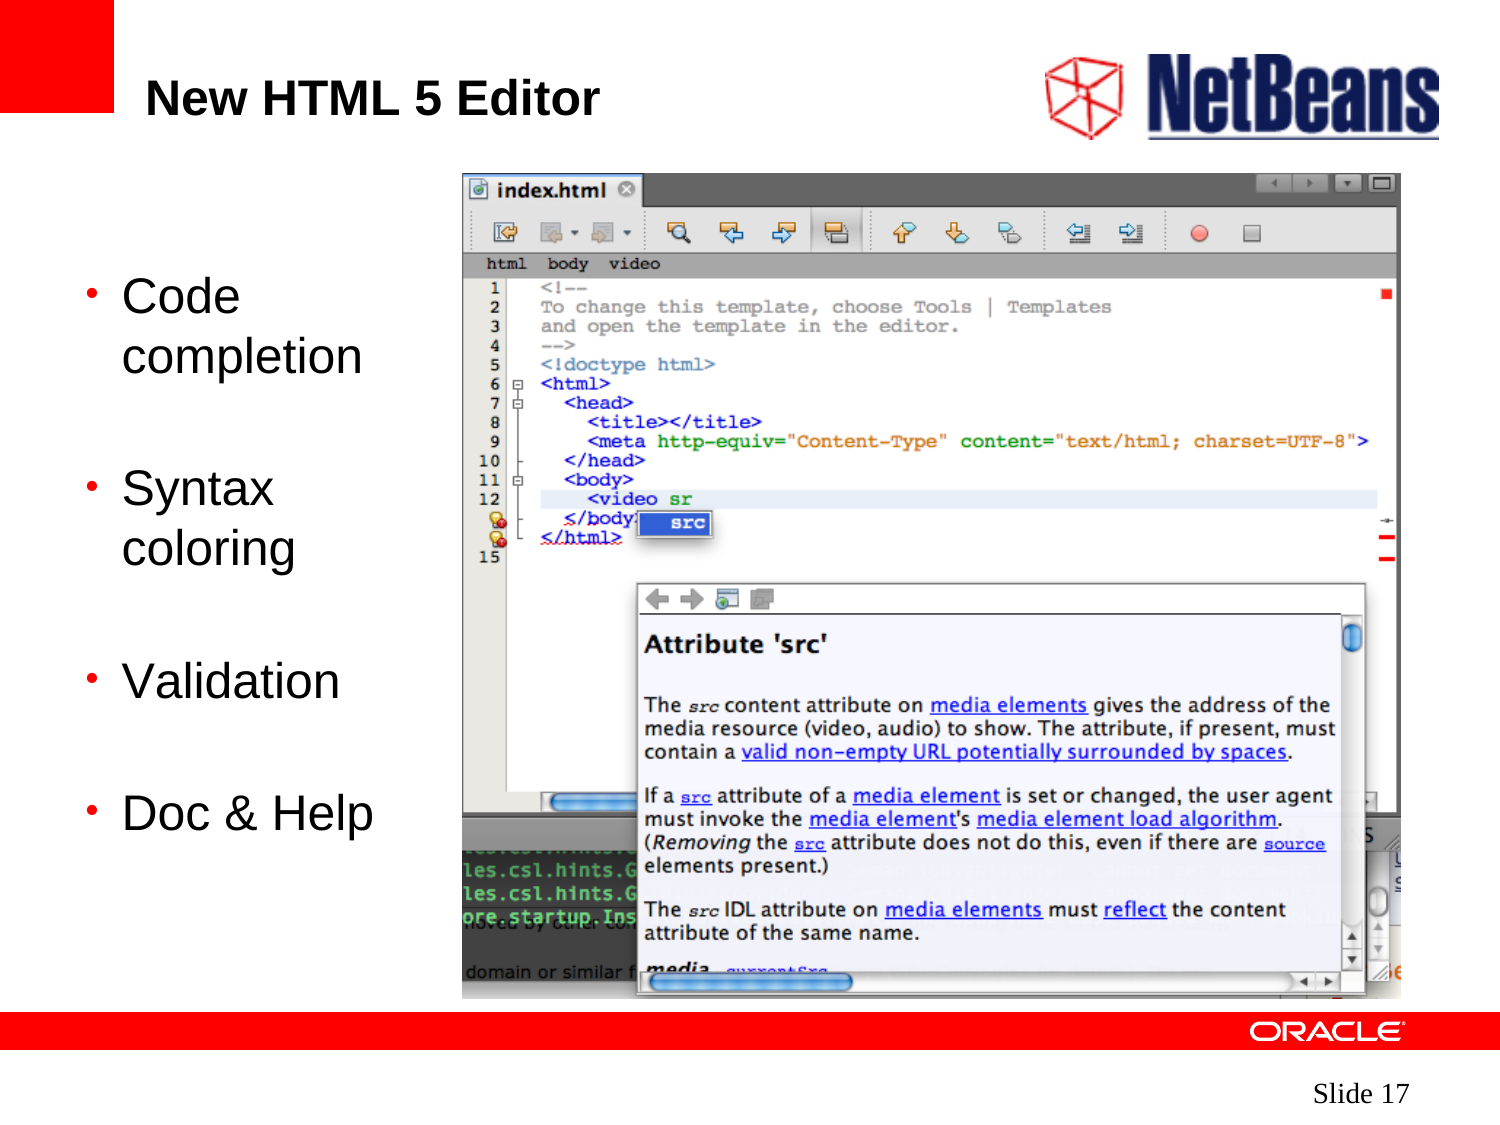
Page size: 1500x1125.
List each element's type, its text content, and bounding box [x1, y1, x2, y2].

picture [0, 1012, 1500, 1050]
picture [462, 173, 1401, 263]
title New HTML 5 Editor [130, 30, 983, 161]
list Code completion Syntax coloring Validation Doc & Help [84, 263, 1402, 1006]
picture [0, 0, 114, 113]
picture [1045, 54, 1439, 140]
